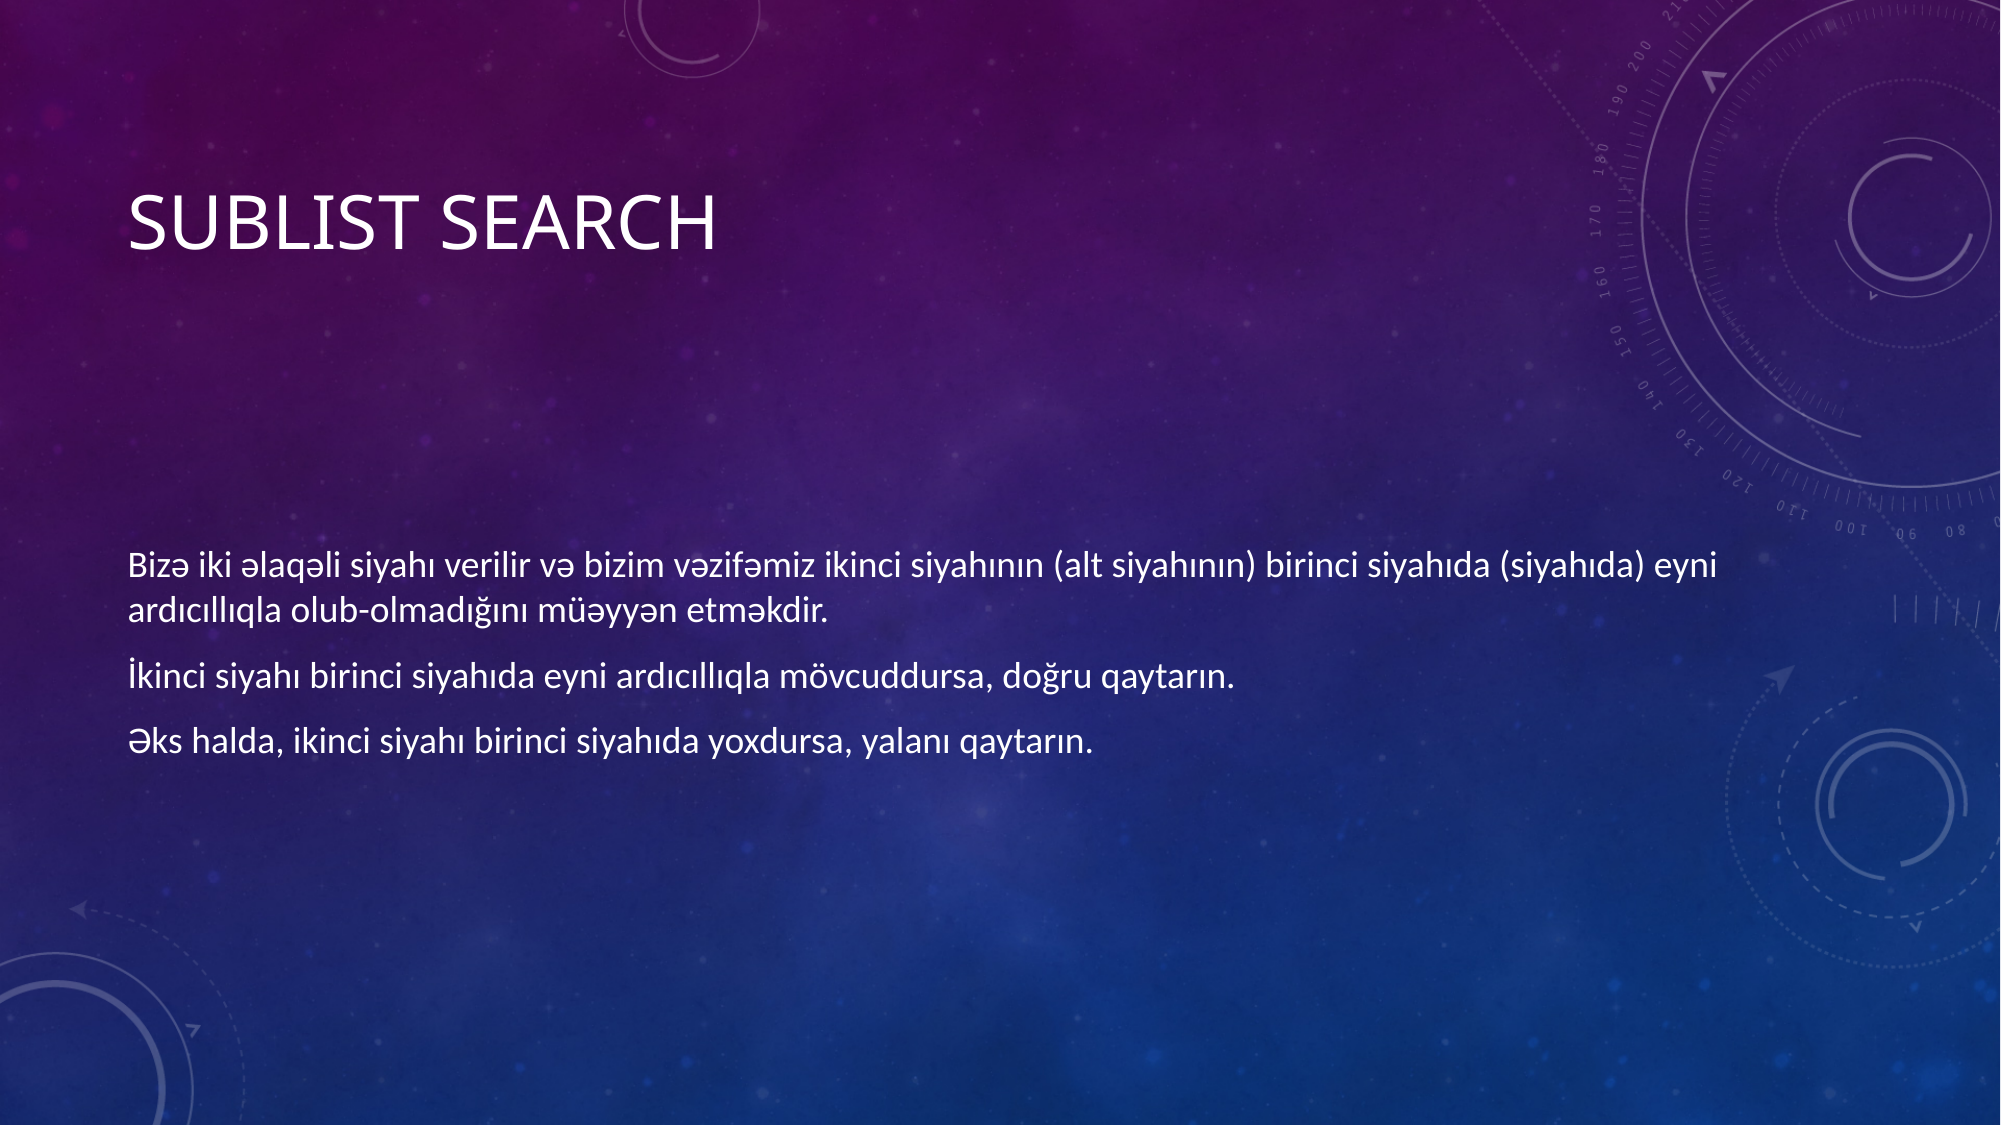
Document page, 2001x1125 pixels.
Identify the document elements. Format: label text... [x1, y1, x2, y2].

list Bizə iki əlaqəli siyahı verilir və bizim vəzifəmiz ikinci siyahının (alt siyahının) birinci siyahıda (siyahıda) eyni ardıcıllıqla olub-olmadığını müəyyən etməkdir. İkinci siyahı birinci siyahıda eyni ardıcıllıqla mövcuddursa, doğru qaytarın. Əks halda, ikinci siyahı birinci siyahıda yoxdursa, yalanı qaytarın. [112, 351, 1775, 950]
title Sublist search [112, 99, 1775, 339]
